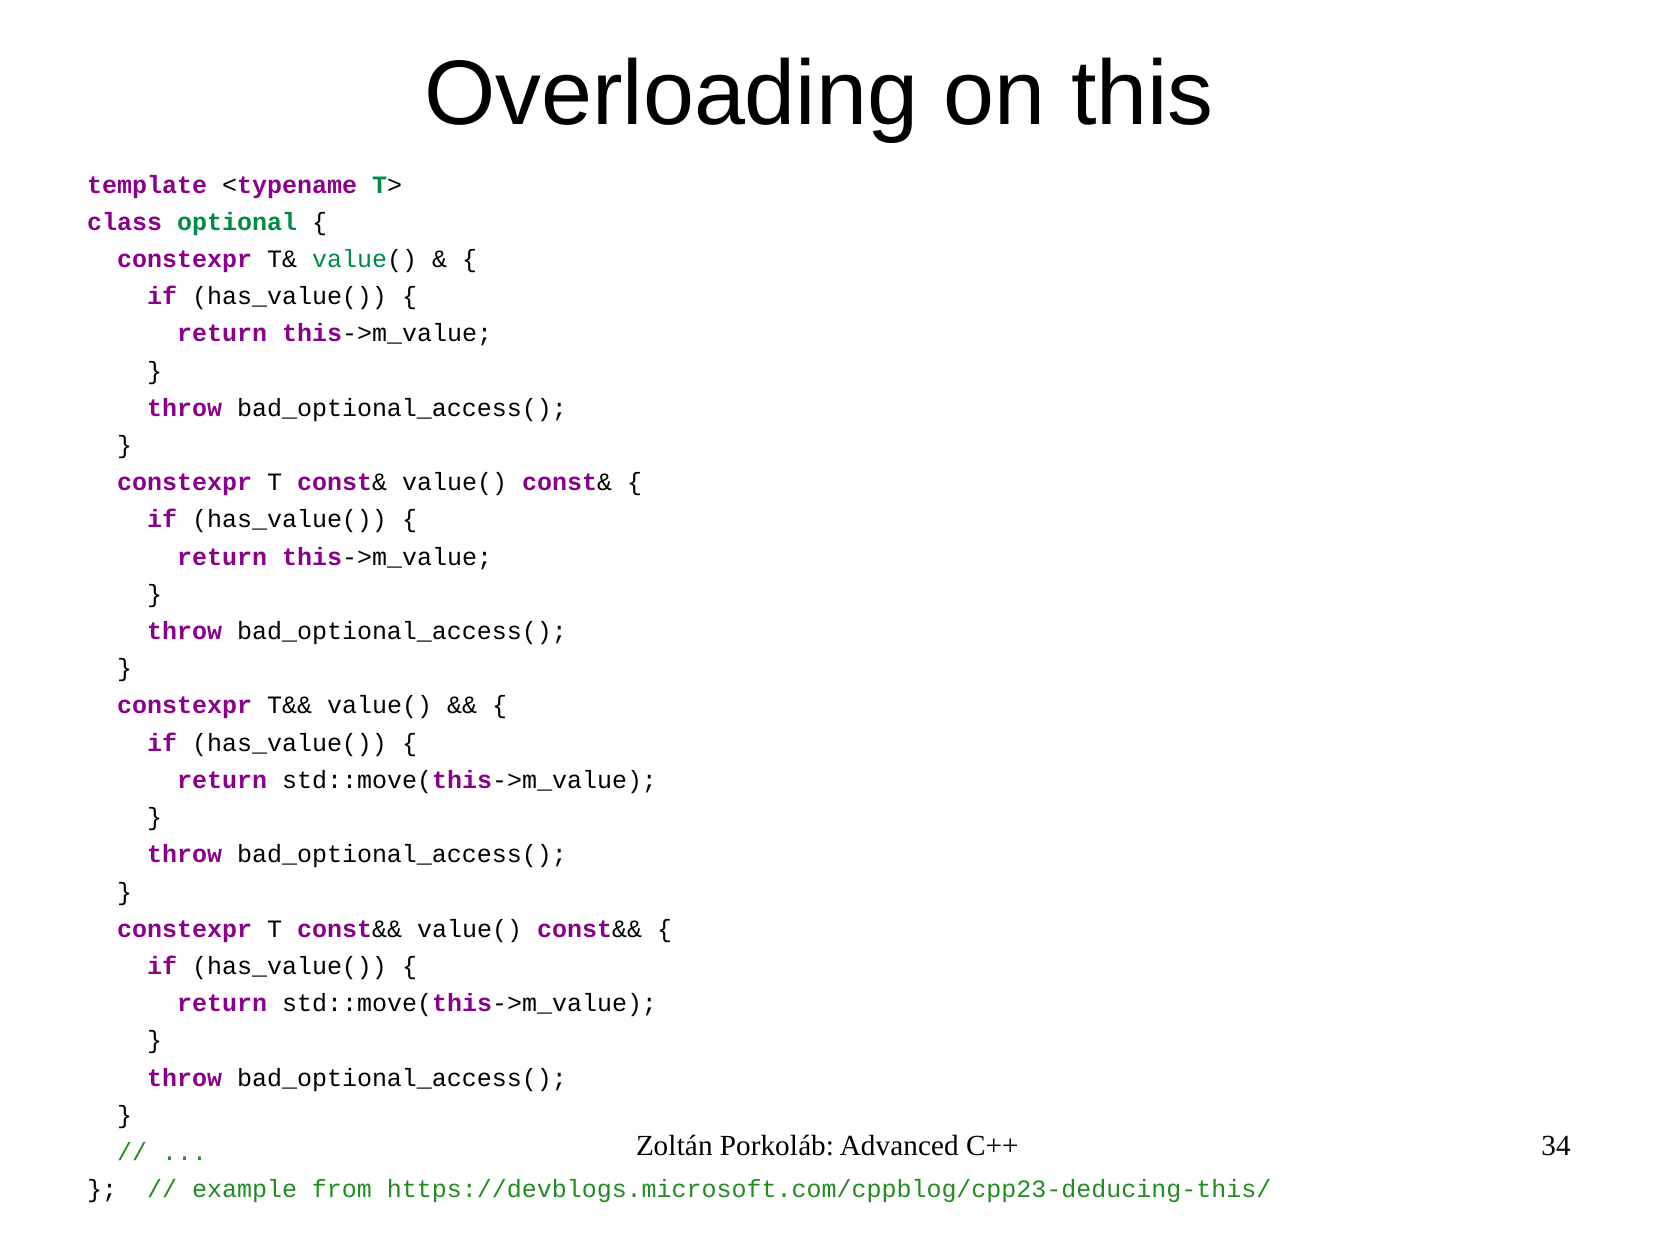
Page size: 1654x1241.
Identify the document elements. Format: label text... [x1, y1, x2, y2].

text_box template <typename T> class optional { constexpr T& value() & { if (has_value()) { return this->m_value; } throw bad_optional_access(); } constexpr T const& value() const& { if (has_value()) { return this->m_value; } throw bad_optional_access(); } constexpr T&& value() && { if (has_value()) { return std::move(this->m_value); } throw bad_optional_access(); } constexpr T const&& value() const&& { if (has_value()) { return std::move(this->m_value); } throw bad_optional_access(); } // ... }; // example from https://devblogs.microsoft.com/cppblog/cpp23-deducing-this/ [75, 168, 1621, 1241]
title Overloading on this [75, 5, 1564, 181]
